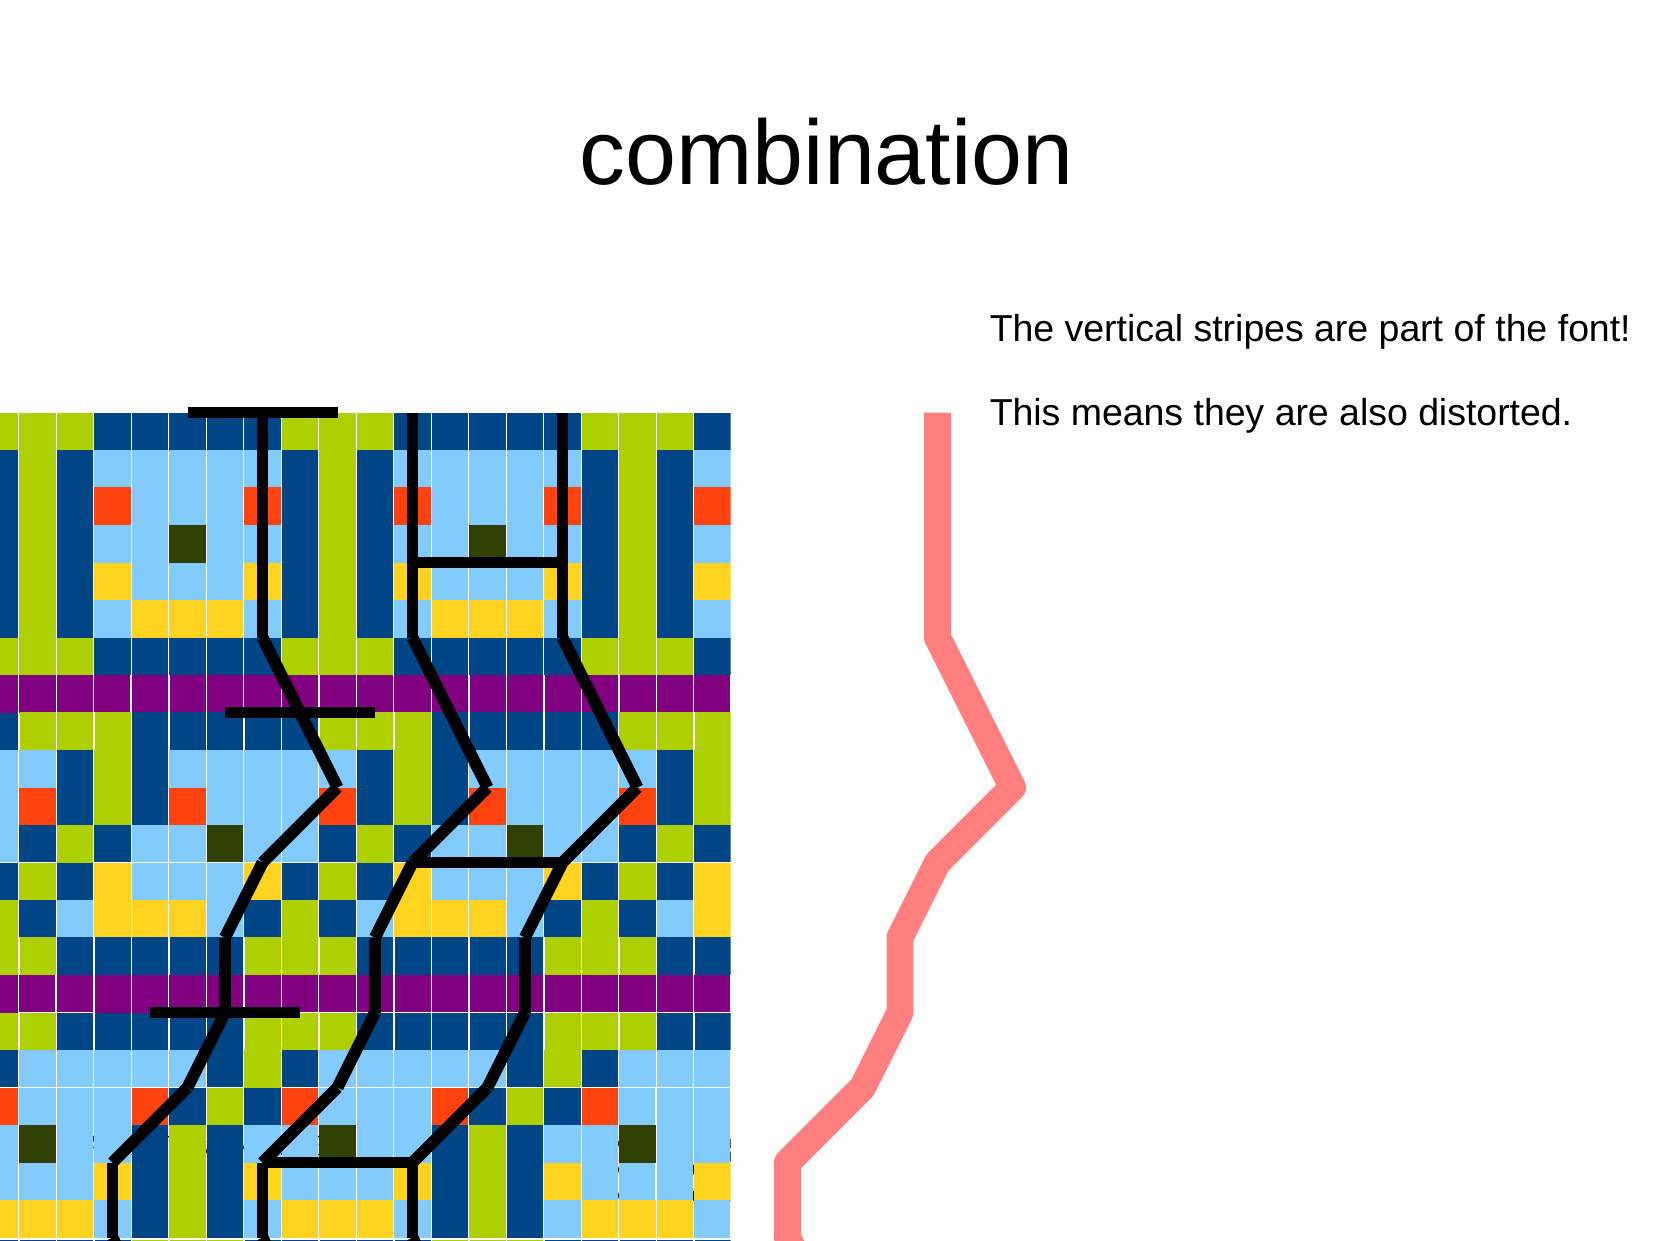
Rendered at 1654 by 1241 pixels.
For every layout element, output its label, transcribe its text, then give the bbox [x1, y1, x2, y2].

text_box [730, 375, 1654, 1241]
text_box The vertical stripes are part of the font! This means they are also distorted. [975, 300, 1646, 483]
title combination [82, 49, 1571, 257]
picture [600, 1124, 730, 1241]
